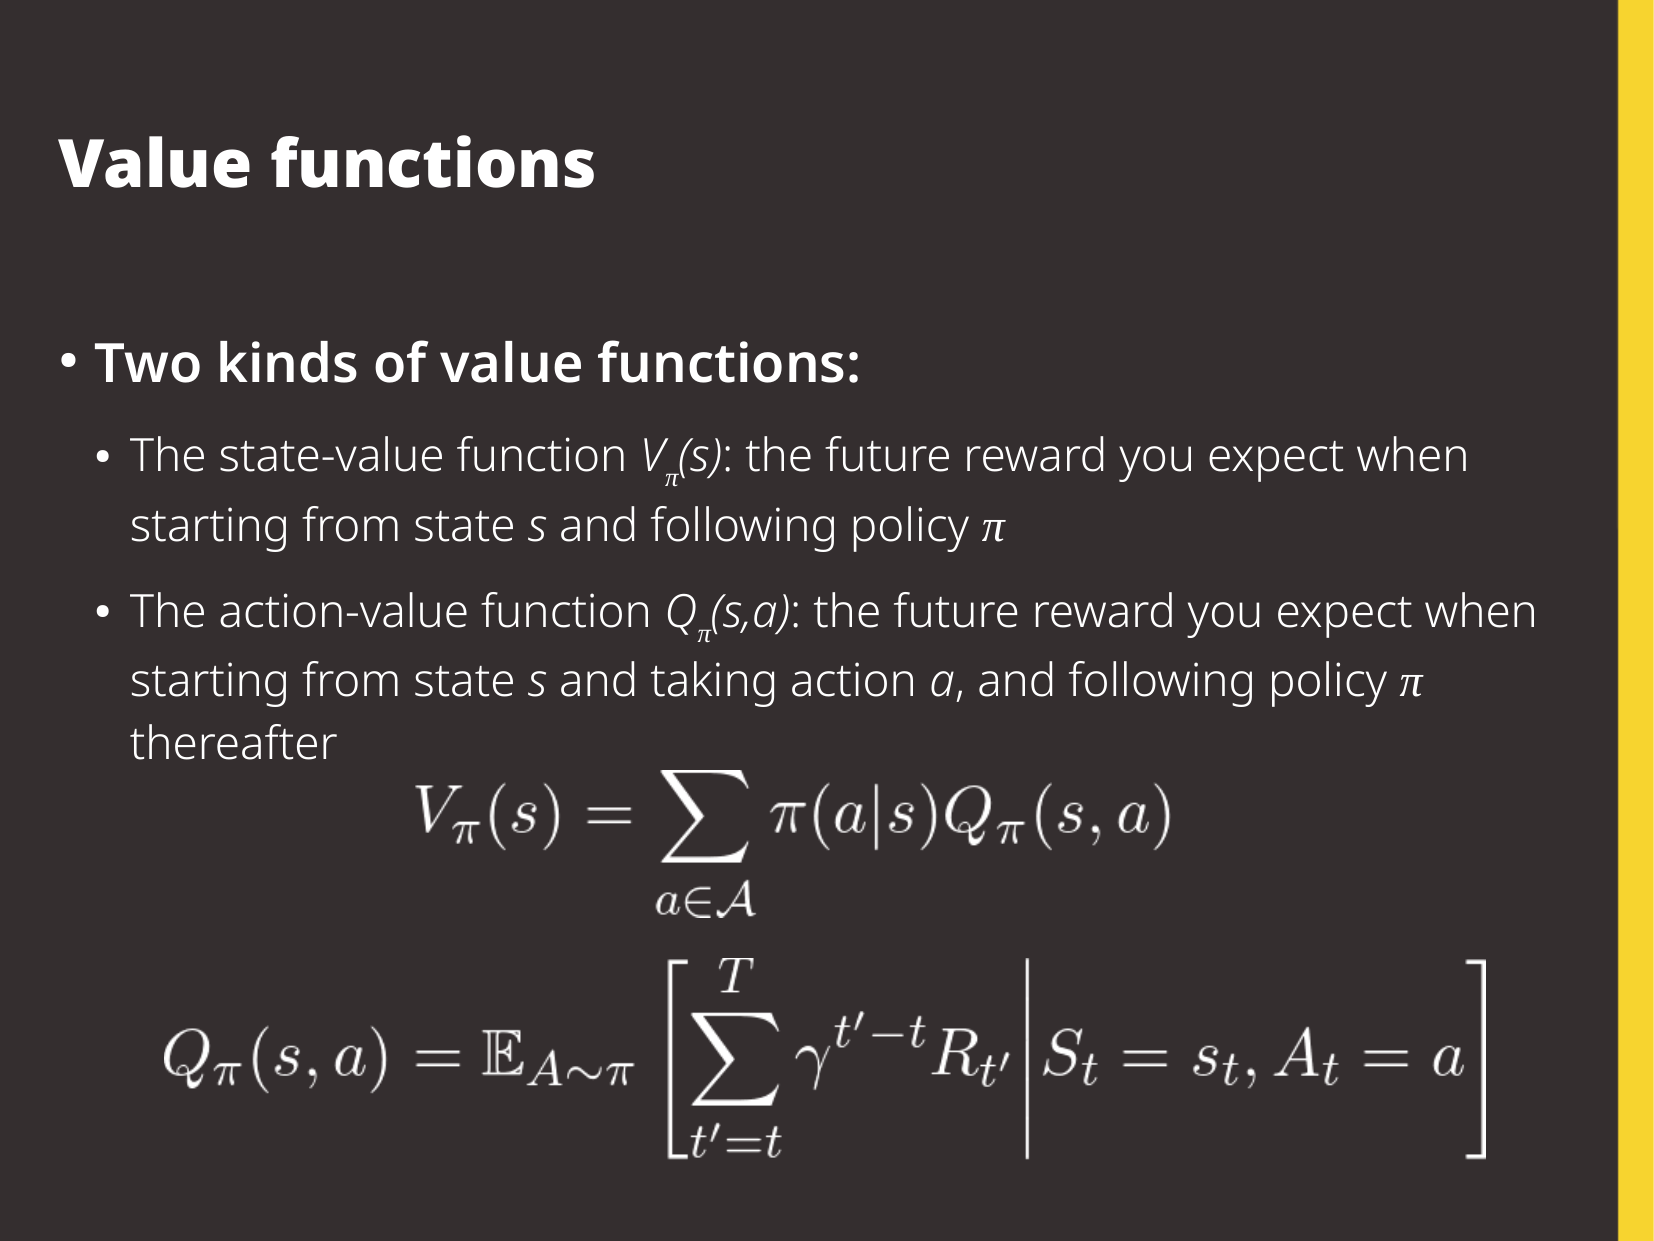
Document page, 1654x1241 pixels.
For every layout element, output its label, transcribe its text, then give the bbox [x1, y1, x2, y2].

list Two kinds of value functions: The state-value function Vπ(s): the future reward you expect when starting from state s and following policy π The action-value function Qπ(s,a): the future reward you expect when starting from state s and taking action a, and following policy π thereafter [59, 324, 1565, 1093]
picture [0, 0, 1654, 1241]
title Value functions [59, 59, 1595, 207]
